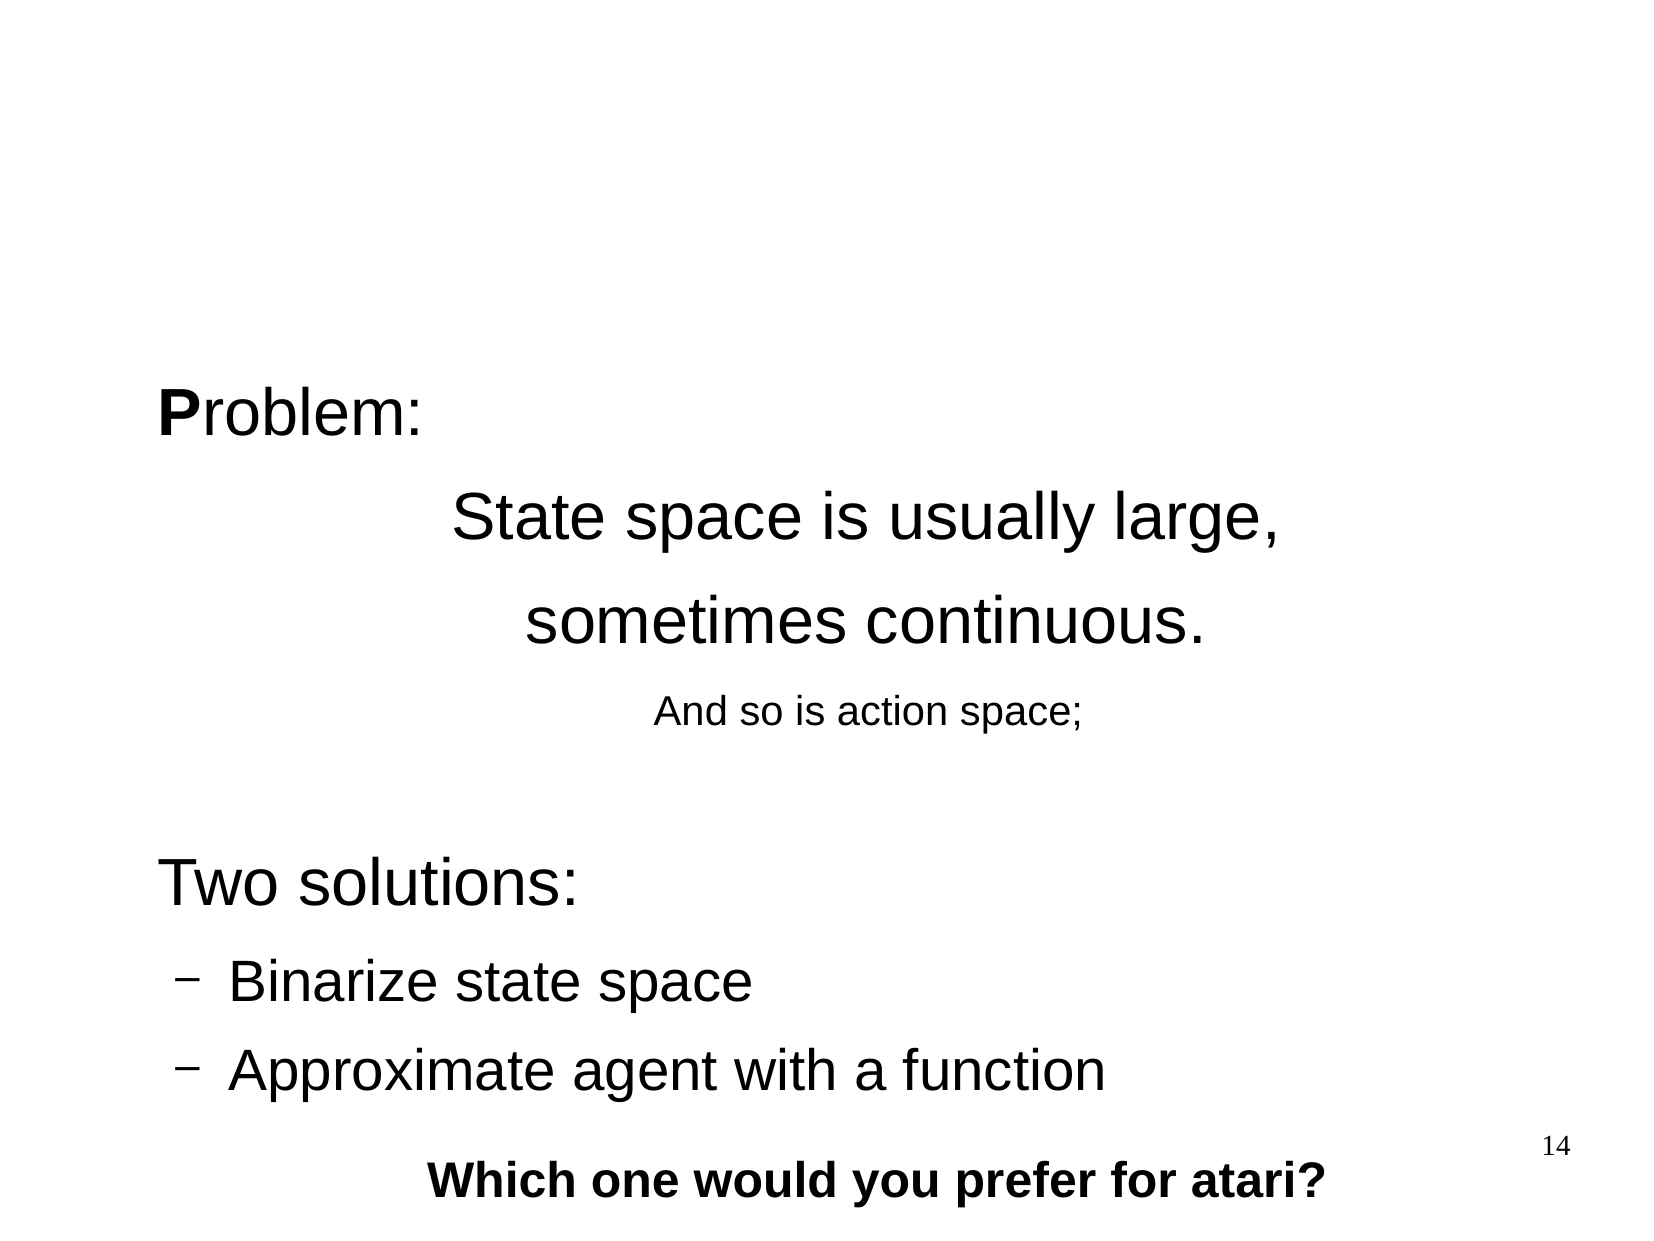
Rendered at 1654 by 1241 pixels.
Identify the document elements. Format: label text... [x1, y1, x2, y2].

list Problem: State space is usually large, sometimes continuous. And so is action space; Two solutions: Binarize state space Approximate agent with a function [86, 375, 1576, 1241]
text_box Which one would you prefer for atari? [389, 1145, 1366, 1217]
